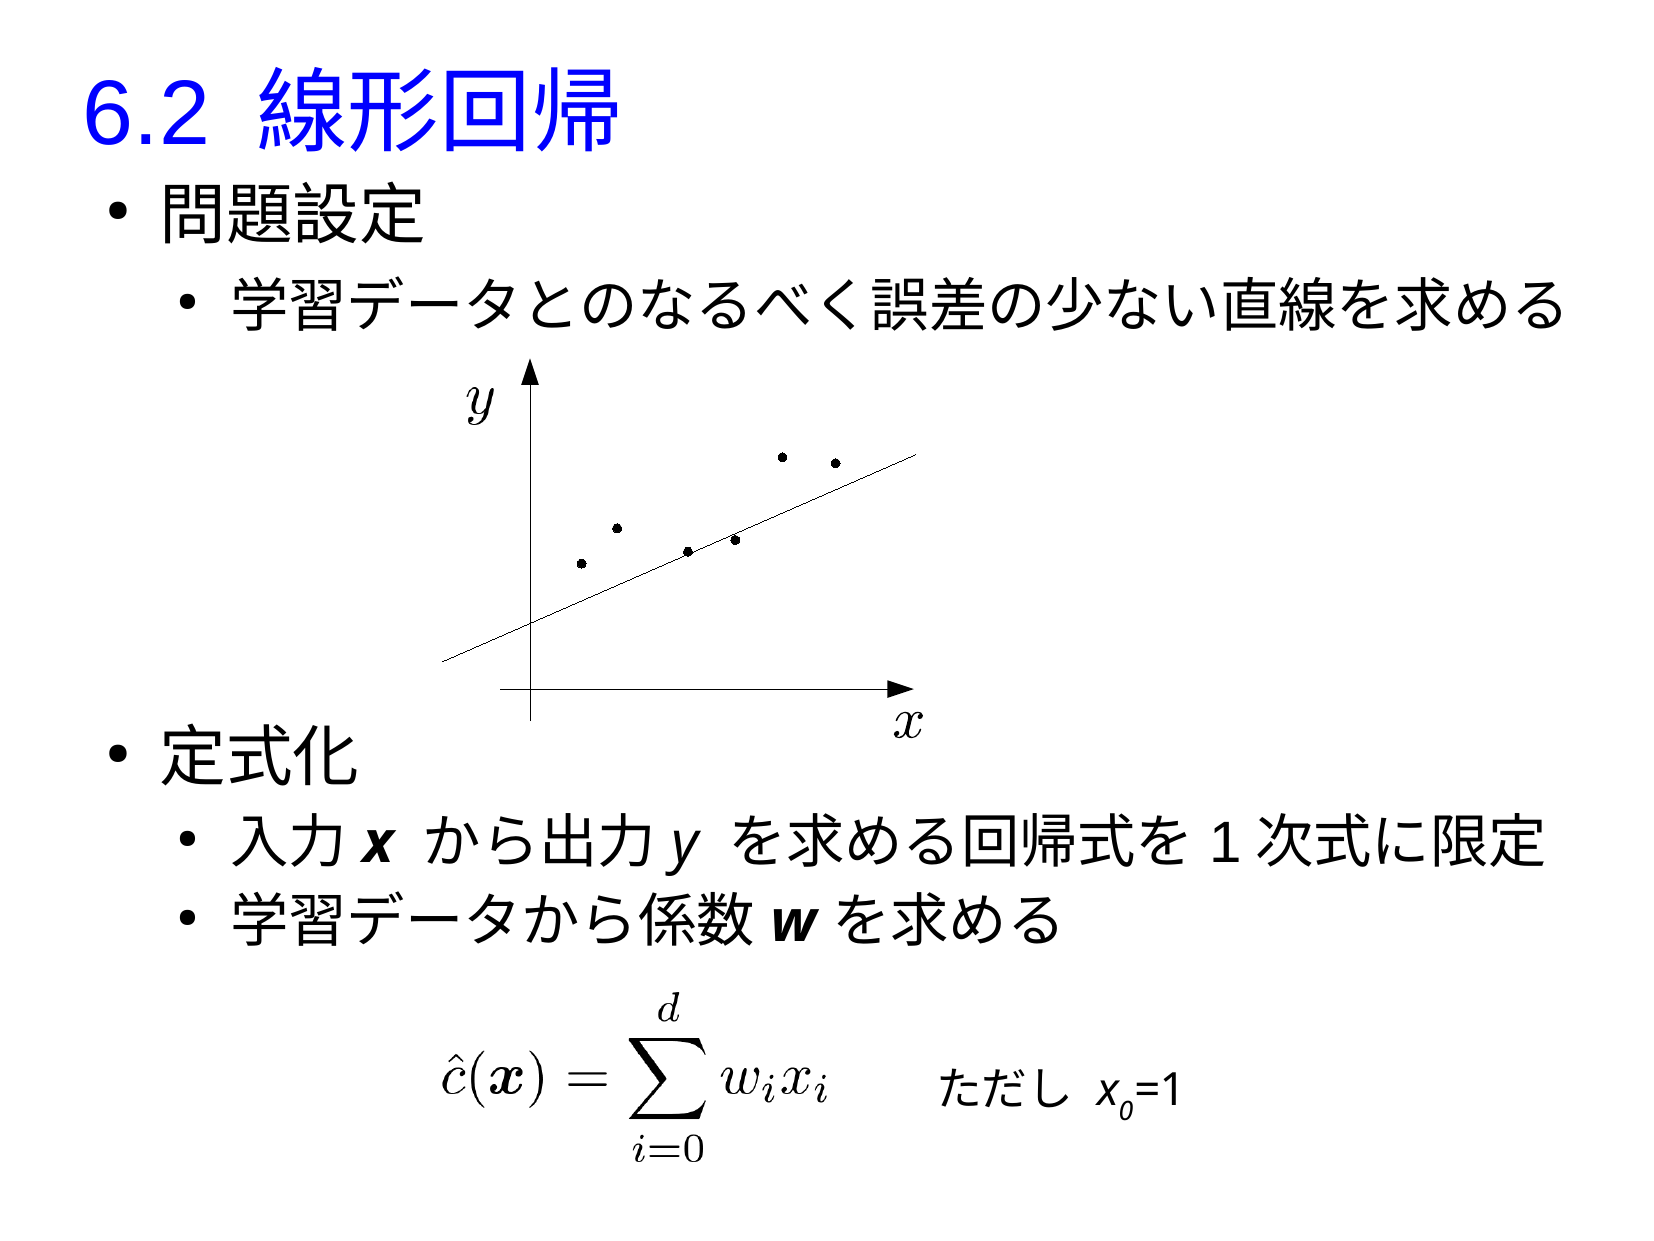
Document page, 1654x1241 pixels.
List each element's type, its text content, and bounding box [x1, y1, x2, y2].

title 6.2 線形回帰 [82, 40, 1571, 179]
text_box [892, 711, 926, 739]
text_box [778, 452, 787, 462]
picture [466, 387, 494, 426]
list 問題設定 学習データとのなるべく誤差の少ない直線を求める 定式化 入力x から出力y を求める回帰式を1次式に限定 学習データから係数wを求める [88, 167, 1595, 1064]
text_box [730, 535, 740, 545]
text_box ただし x0=1 [921, 1045, 1209, 1130]
picture [442, 992, 827, 1162]
text_box [577, 559, 587, 569]
text_box [612, 523, 622, 533]
text_box [831, 458, 841, 468]
text_box [683, 547, 693, 557]
